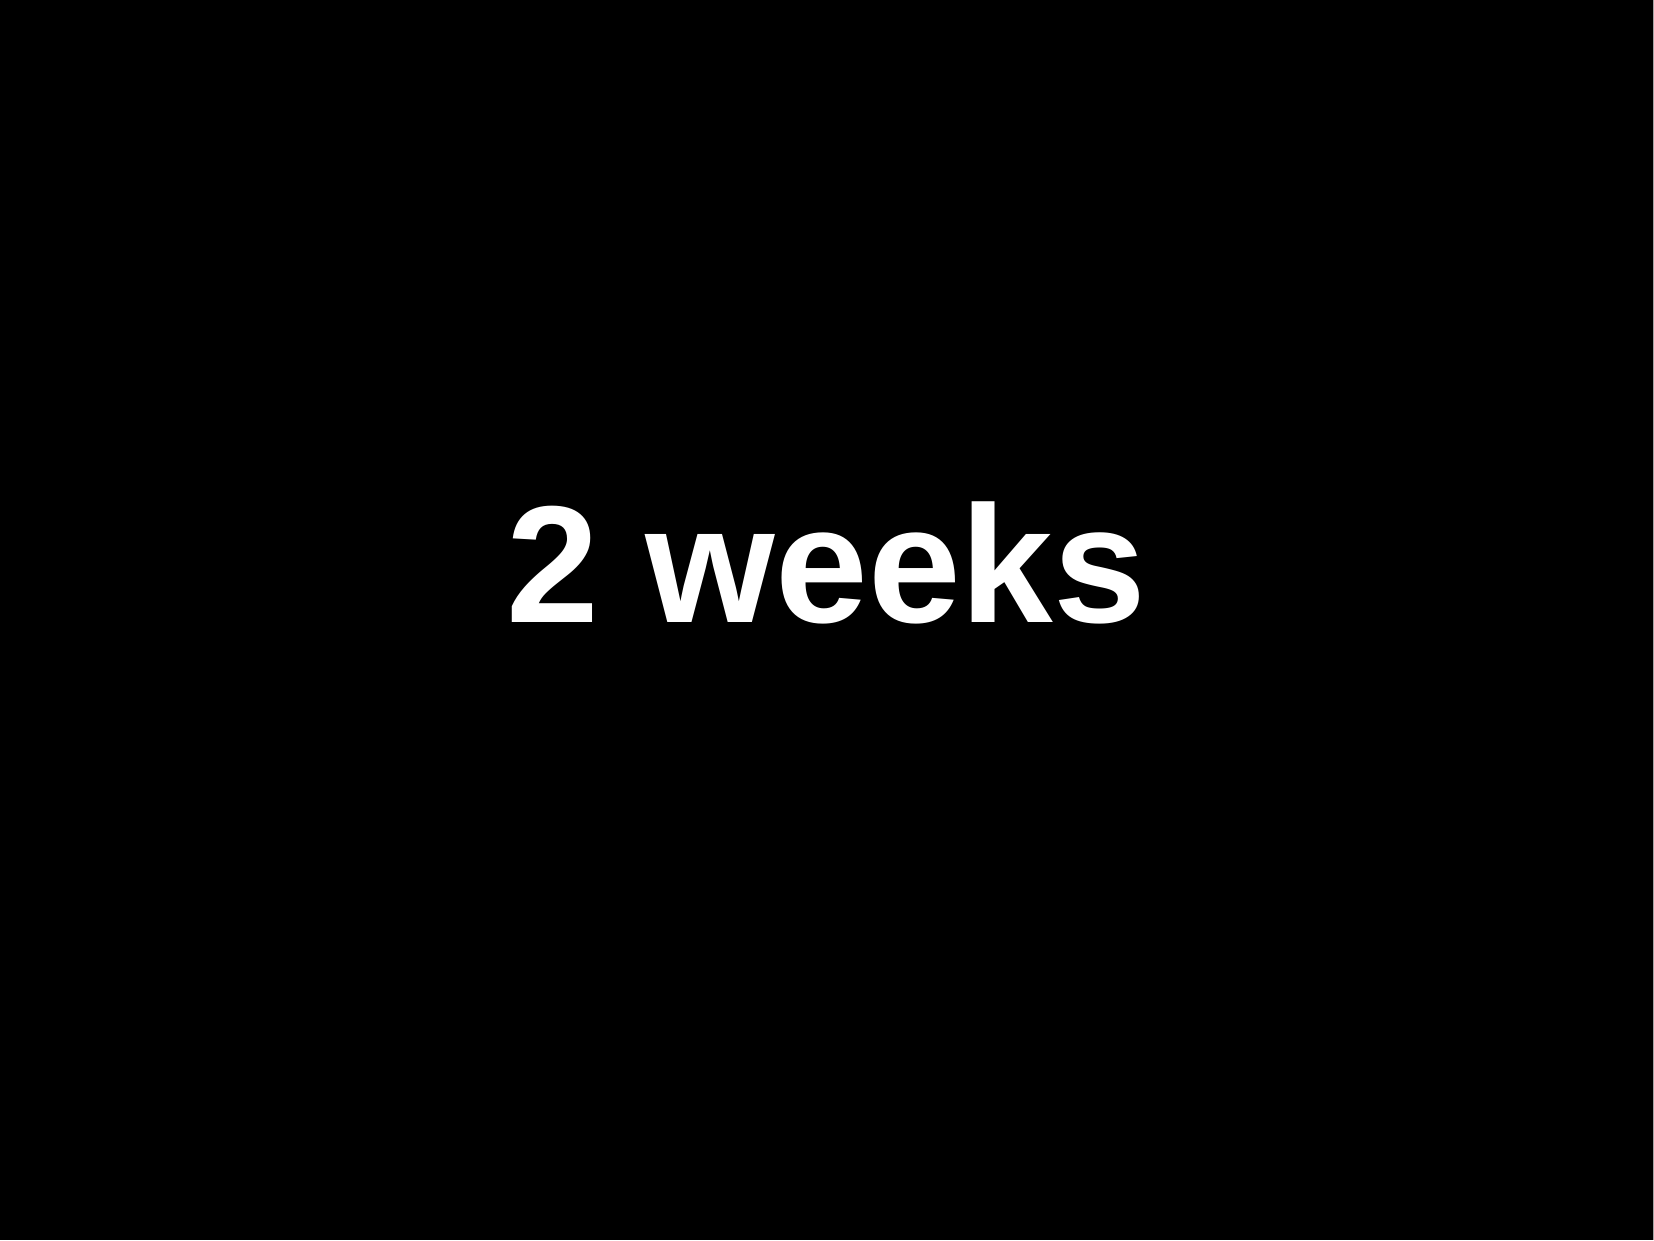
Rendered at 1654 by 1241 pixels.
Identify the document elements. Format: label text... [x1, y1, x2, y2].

title 2 weeks [82, 460, 1571, 668]
